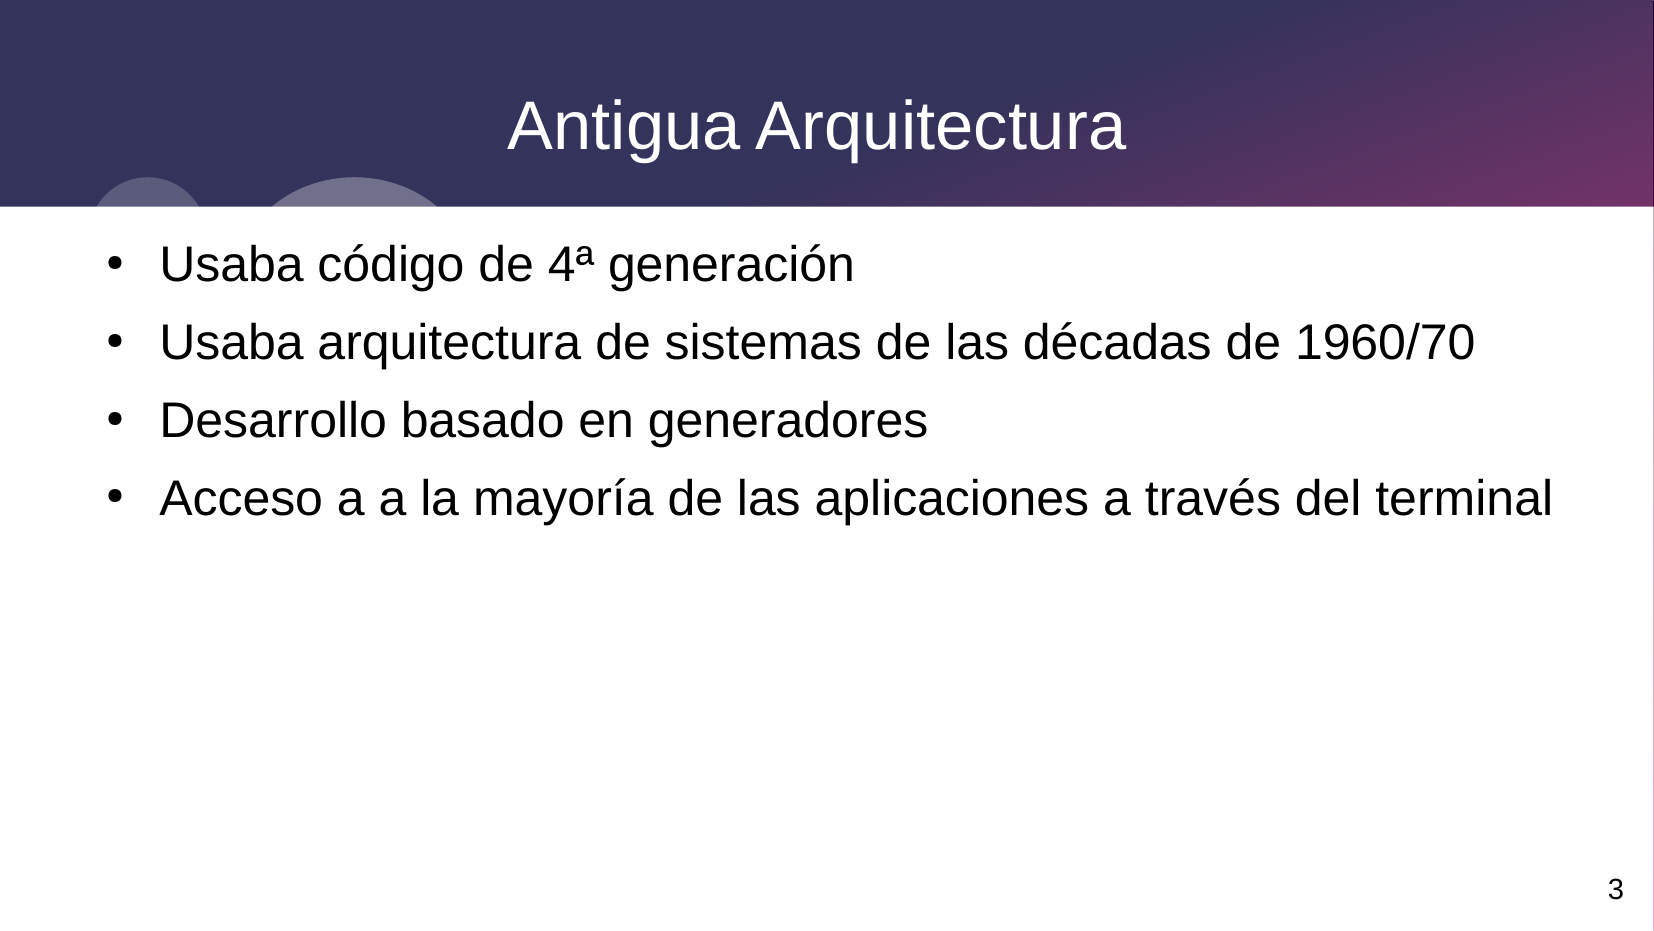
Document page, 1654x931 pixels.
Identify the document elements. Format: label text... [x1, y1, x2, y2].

list Usaba código de 4ª generación Usaba arquitectura de sistemas de las décadas de 1960/70 Desarrollo basado en generadores Acceso a a la mayoría de las aplicaciones a través del terminal [88, 236, 1565, 827]
title Antigua Arquitectura [88, 44, 1565, 207]
